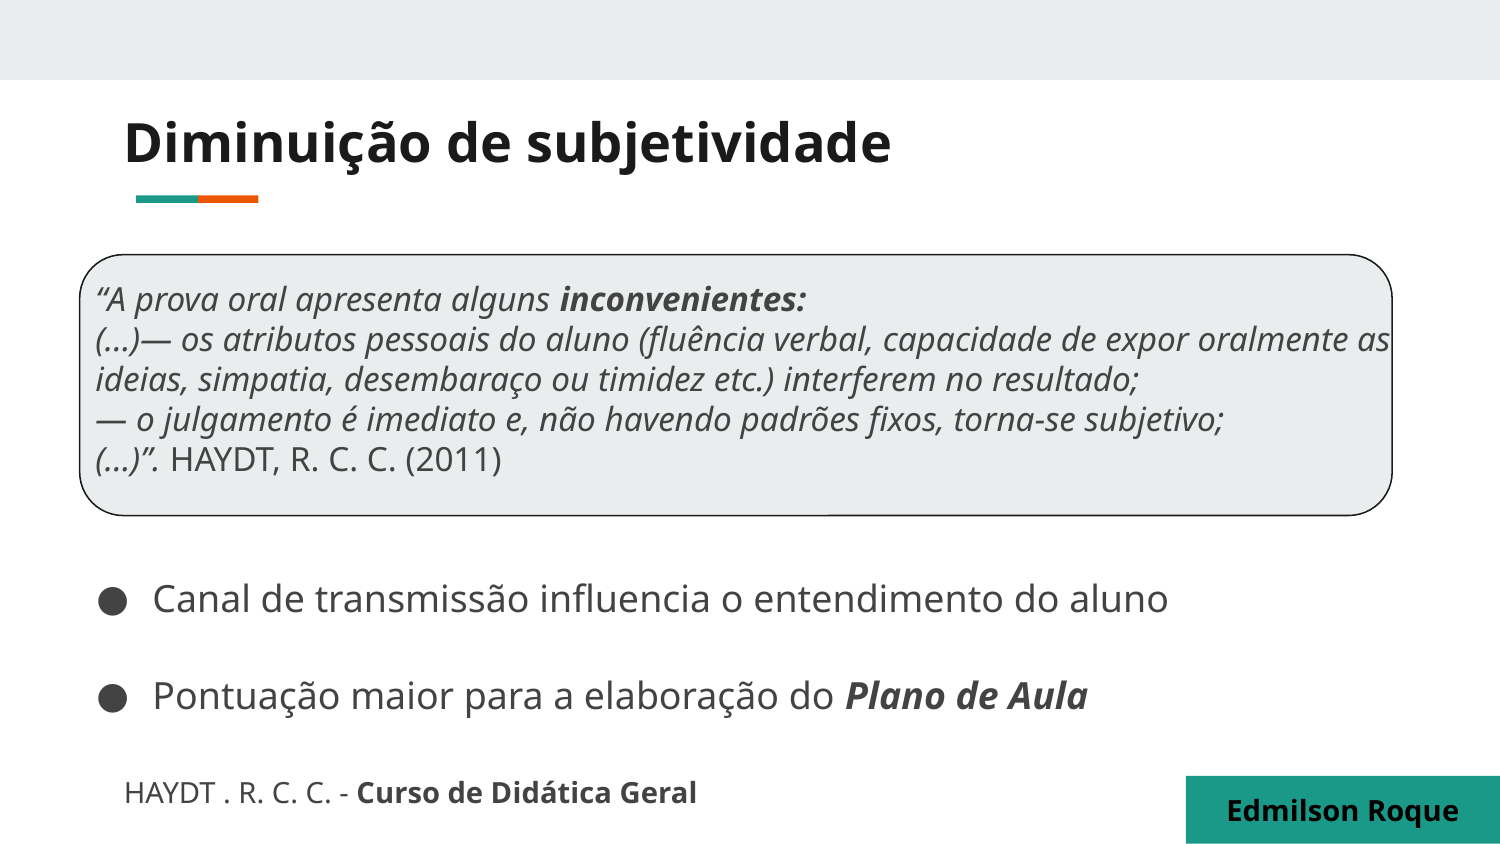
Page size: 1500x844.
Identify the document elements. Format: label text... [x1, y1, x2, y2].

list HAYDT . R. C. C. - Curso de Didática Geral [108, 749, 860, 844]
text_box Edmilson Roque [1185, 775, 1500, 844]
text_box “A prova oral apresenta alguns inconvenientes: (...)— os atributos pessoais do aluno (fluência verbal, capacidade de expor oralmente as ideias, simpatia, desembaraço ou timidez etc.) interferem no resultado; — o julgamento é imediato e, não havendo padrões fixos, torna-se subjetivo; (...)”. HAYDT, R. C. C. (2011) [80, 256, 1420, 546]
title Diminuição de subjetividade [108, 92, 1370, 181]
text_box Canal de transmissão influencia o entendimento do aluno Pontuação maior para a elaboração do Plano de Aula [62, 542, 1347, 749]
